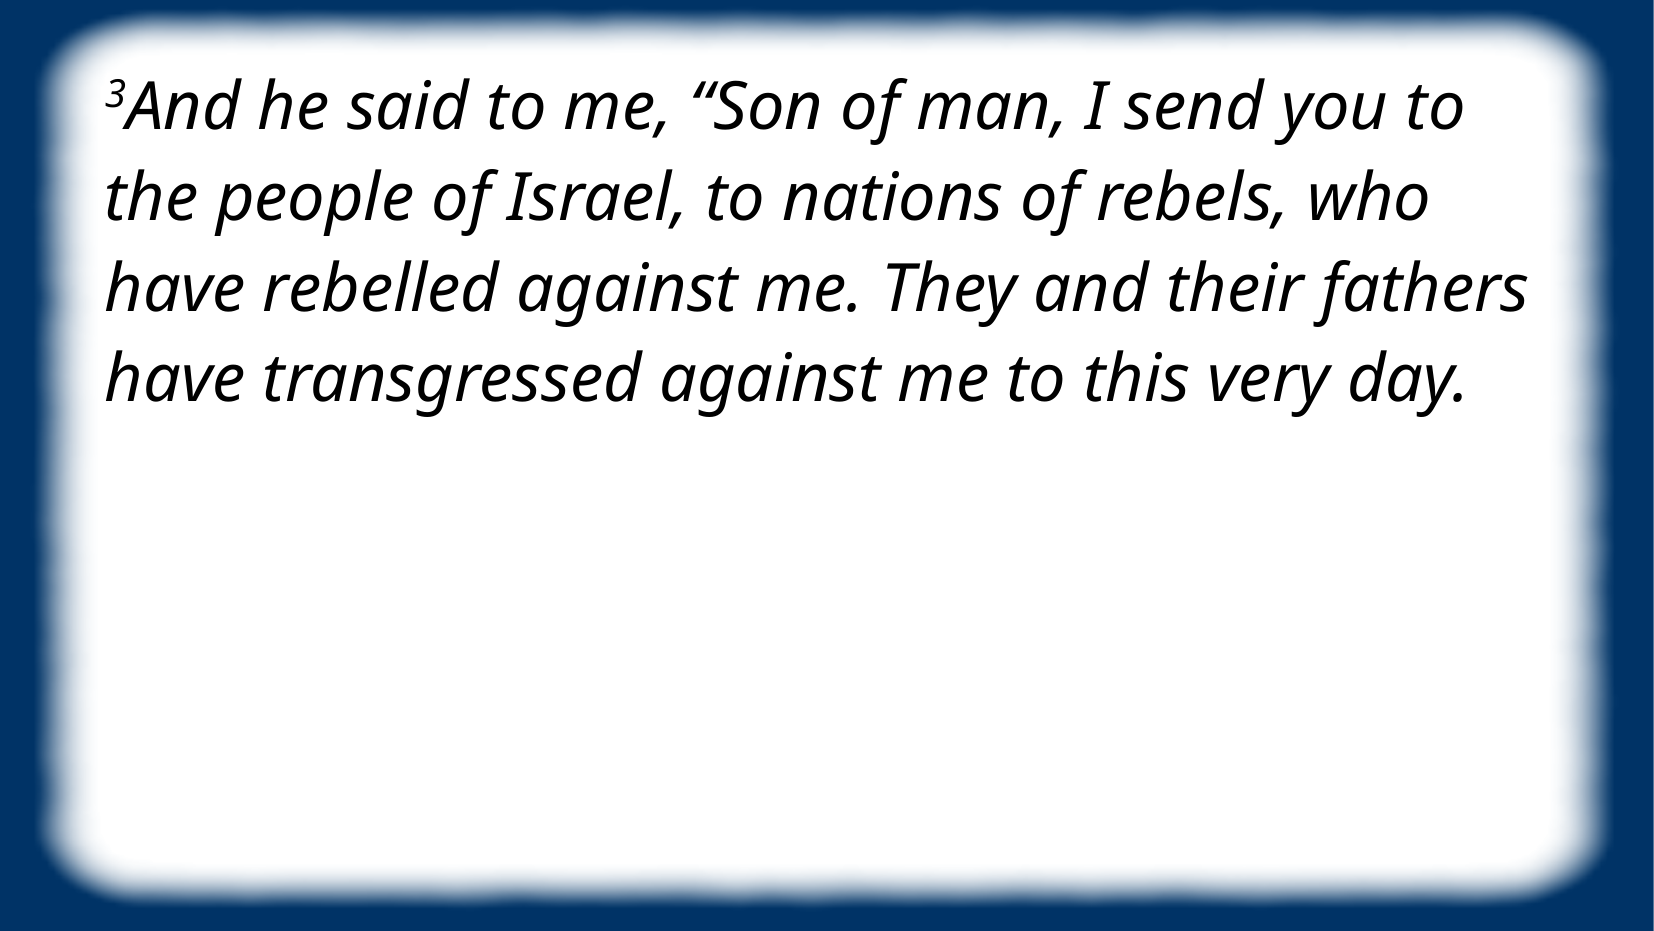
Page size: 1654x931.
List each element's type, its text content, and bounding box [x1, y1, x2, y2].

picture [0, 0, 1654, 931]
text_box 3And he said to me, “Son of man, I send you to the people of Israel, to nations of rebels, who have rebelled against me. They and their fathers have transgressed against me to this very day. [90, 50, 1576, 451]
